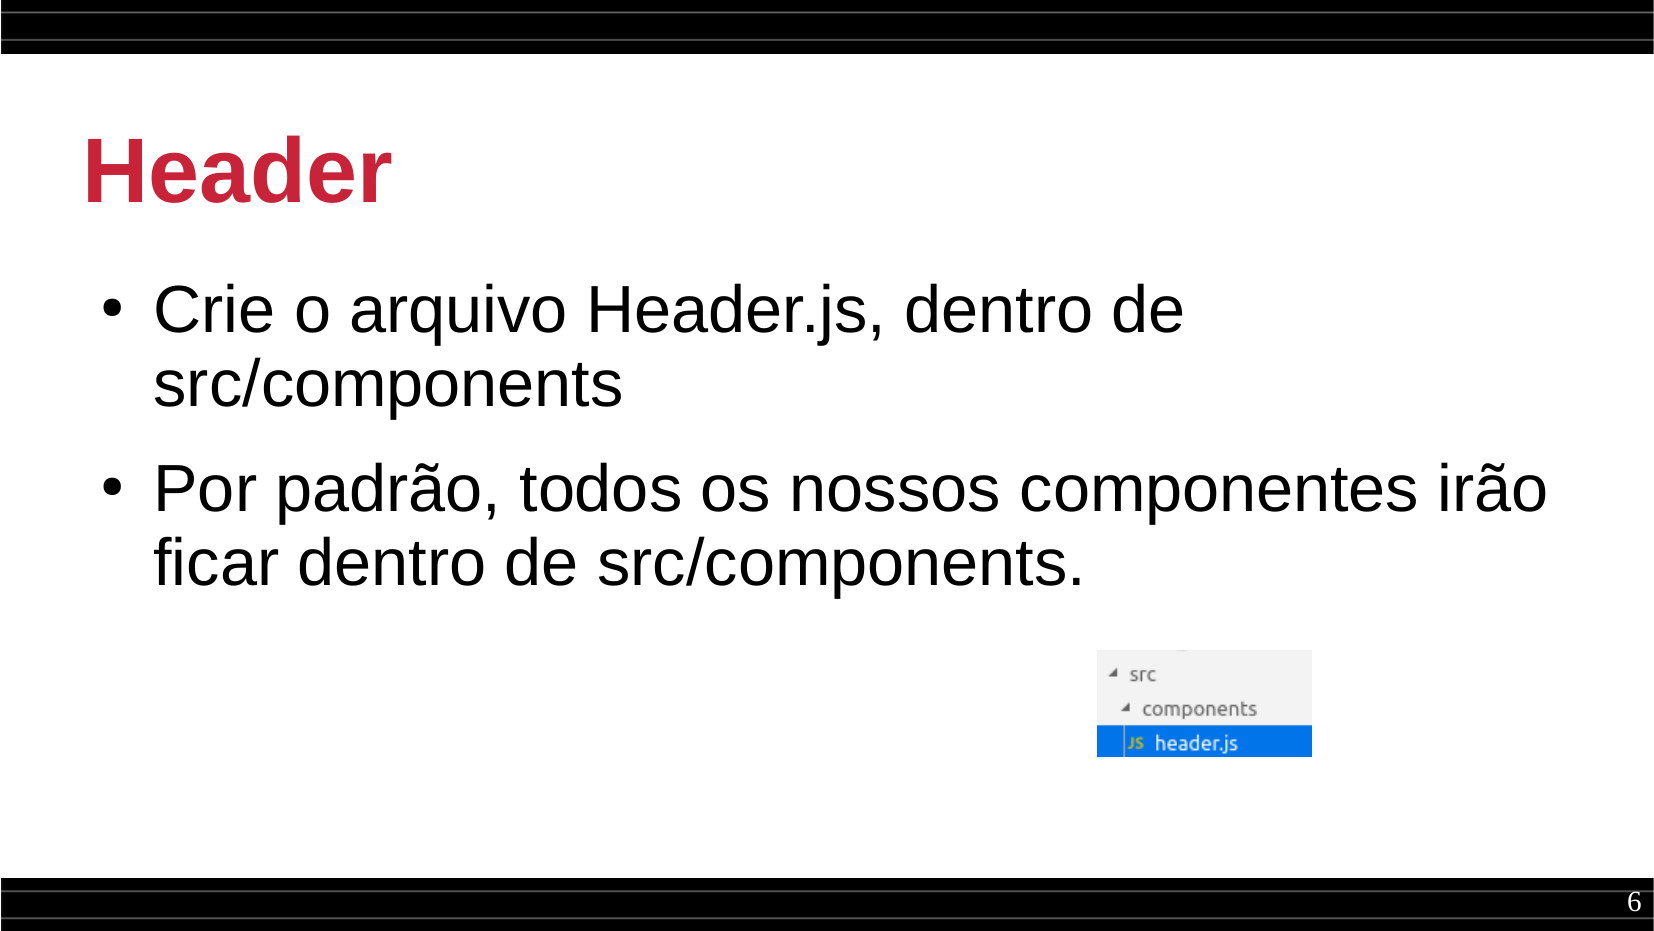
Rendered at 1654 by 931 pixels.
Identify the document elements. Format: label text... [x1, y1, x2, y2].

title Header [82, 92, 1571, 249]
picture [1097, 650, 1312, 758]
picture [1, 0, 1654, 54]
list Crie o arquivo Header.js, dentro de src/components Por padrão, todos os nossos componentes irão ficar dentro de src/components. [82, 271, 1571, 758]
picture [1, 878, 1654, 931]
